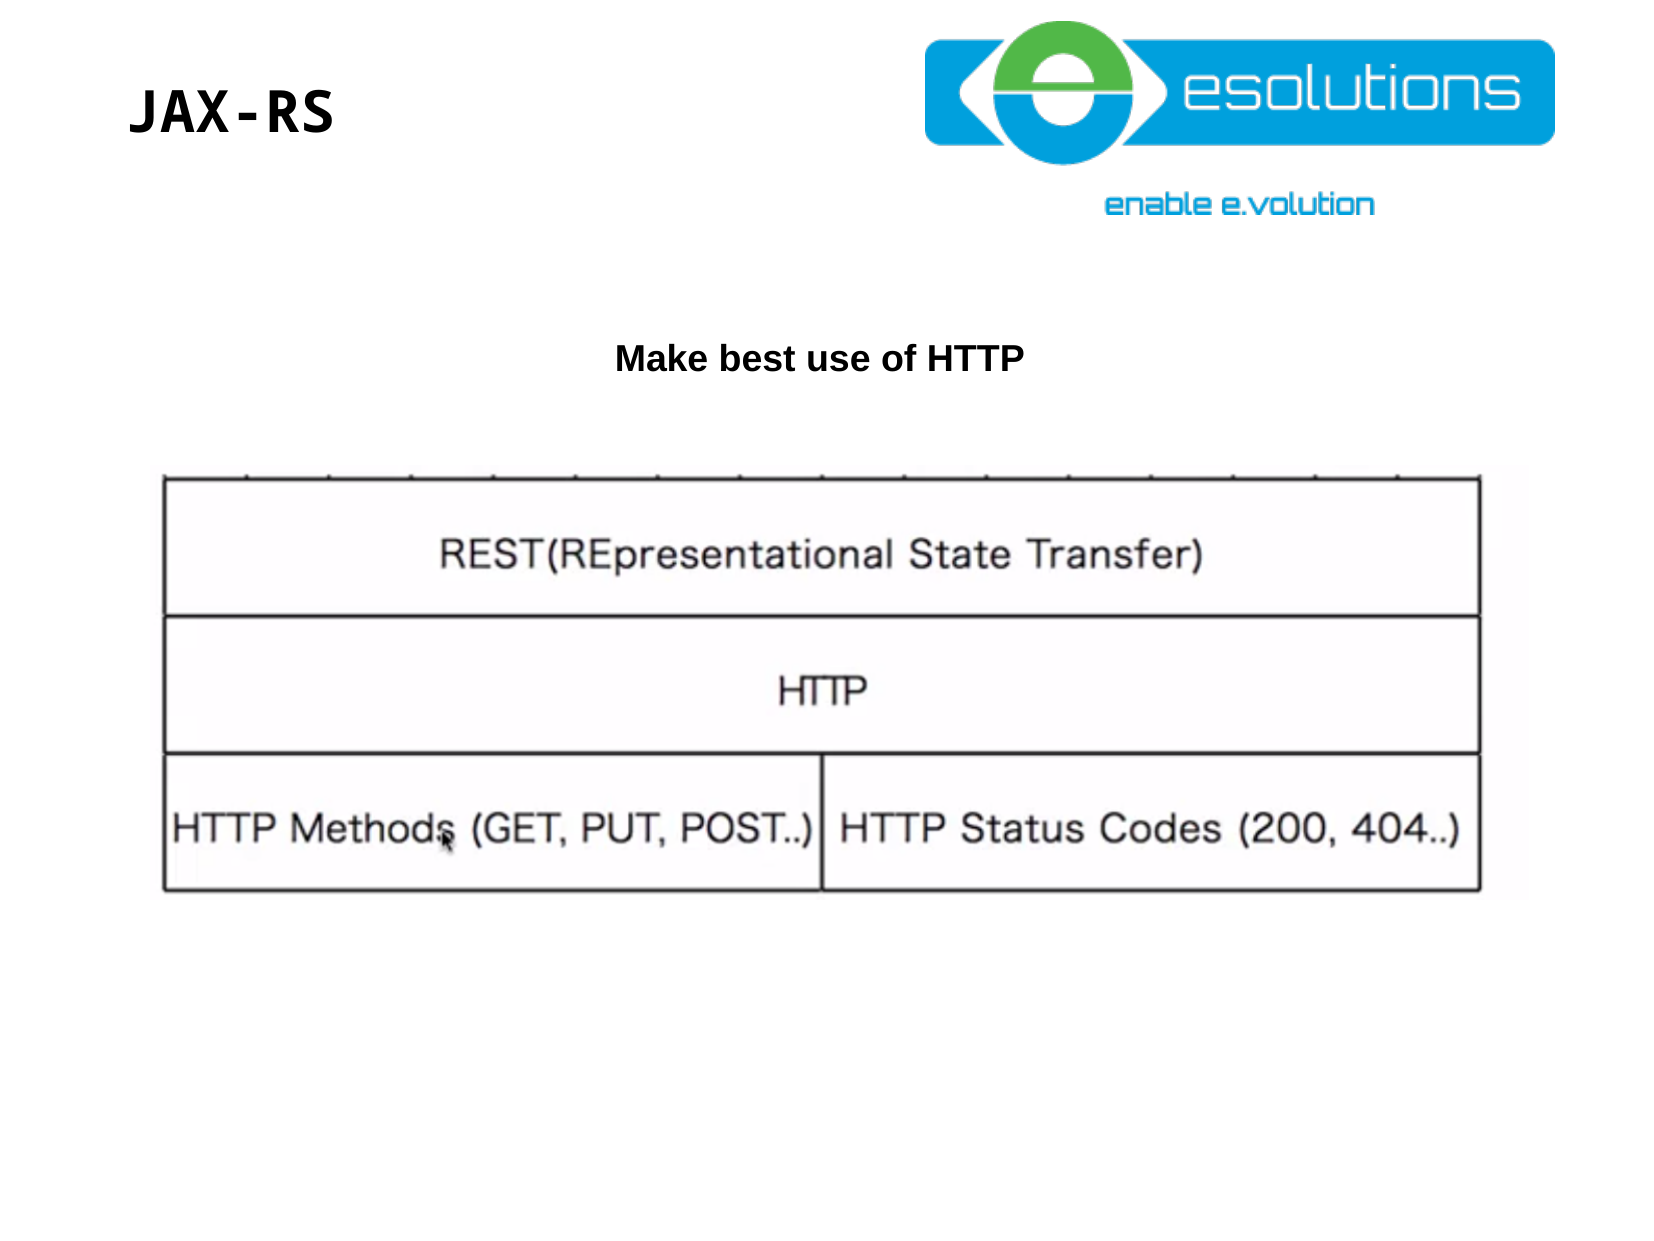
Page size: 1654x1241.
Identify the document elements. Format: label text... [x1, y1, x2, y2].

picture [1197, 201, 1208, 205]
picture [1185, 75, 1220, 110]
picture [1403, 75, 1438, 110]
picture [1226, 201, 1236, 205]
text_box Make best use of HTTP [600, 330, 1041, 429]
picture [1169, 201, 1179, 211]
picture [150, 465, 1529, 901]
subtitle [79, 255, 1561, 1084]
picture [1340, 201, 1351, 211]
picture [1360, 201, 1370, 215]
picture [1226, 75, 1261, 110]
picture [1307, 64, 1319, 110]
picture [1325, 75, 1361, 110]
picture [925, 21, 1555, 215]
text_box JAX-RS [75, 63, 916, 217]
picture [1110, 201, 1120, 205]
picture [1444, 75, 1479, 110]
picture [1366, 64, 1385, 110]
picture [1267, 75, 1302, 110]
picture [1130, 201, 1139, 215]
picture [1390, 75, 1396, 110]
picture [1485, 75, 1521, 110]
